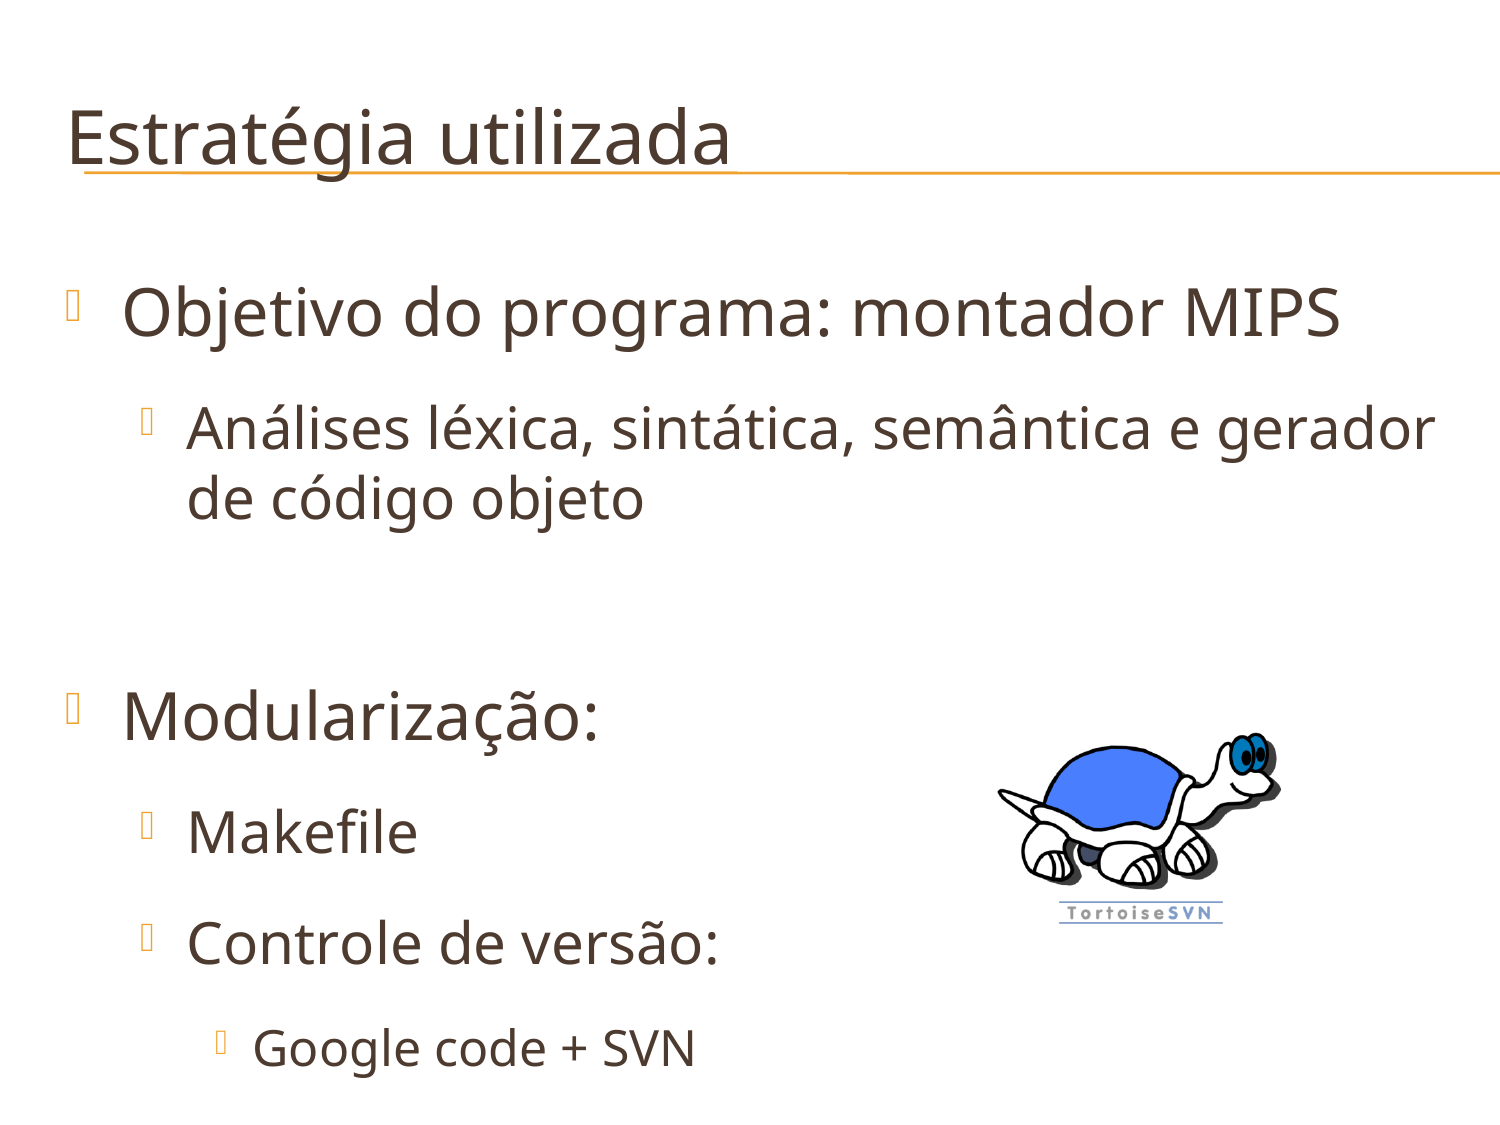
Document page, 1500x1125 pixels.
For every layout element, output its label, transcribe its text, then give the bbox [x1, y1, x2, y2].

picture [997, 727, 1282, 941]
title Estratégia utilizada [50, 75, 1476, 213]
text_box Objetivo do programa: montador MIPS Análises léxica, sintática, semântica e gerador de código objeto Modularização: Makefile Controle de versão: Google code + SVN [50, 254, 1476, 998]
